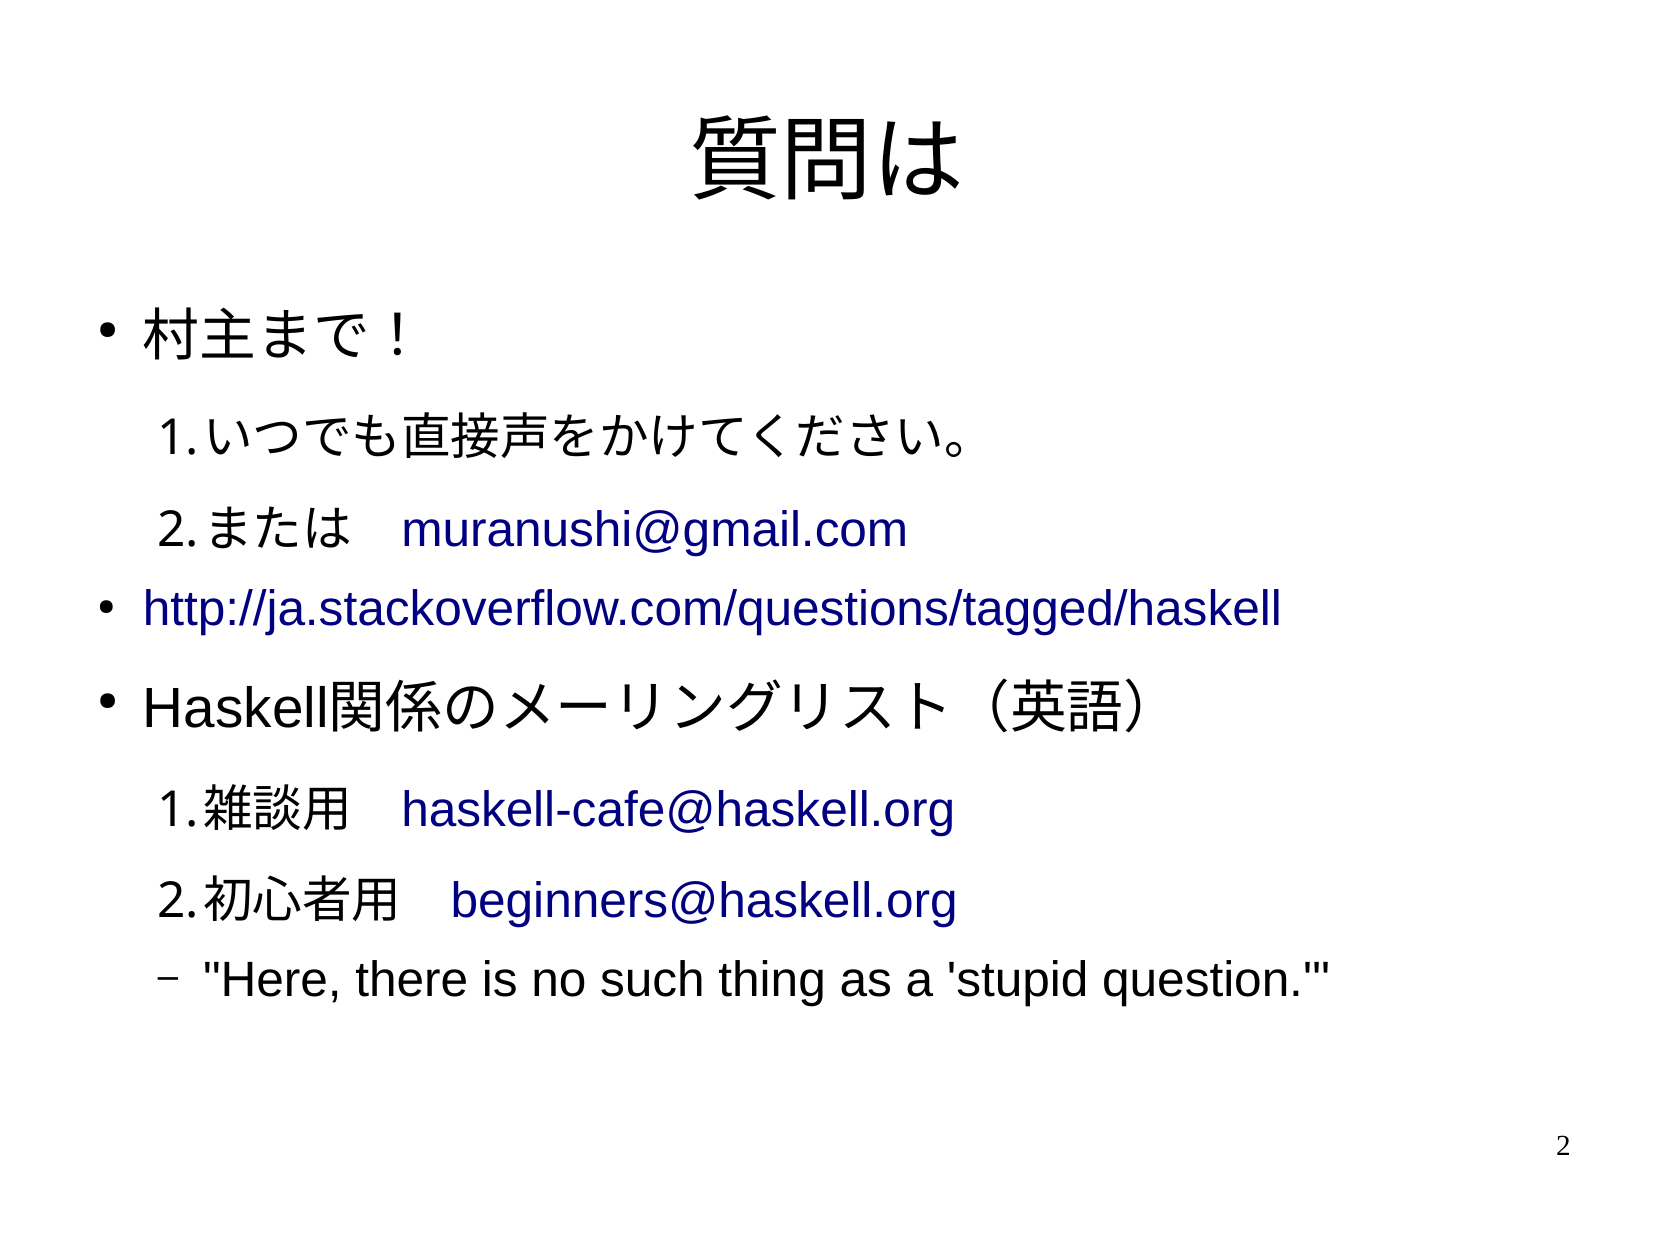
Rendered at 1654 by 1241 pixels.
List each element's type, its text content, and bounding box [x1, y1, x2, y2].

title 質問は [82, 49, 1571, 257]
list 村主まで！ いつでも直接声をかけてください。 または muranushi@gmail.com http://ja.stackoverflow.com/questions/tagged/haskell Haskell関係のメーリングリスト（英語） 雑談用 haskell-cafe@haskell.org 初心者用 beginners@haskell.org "Here, there is no such thing as a 'stupid question.'" [82, 290, 1571, 1010]
